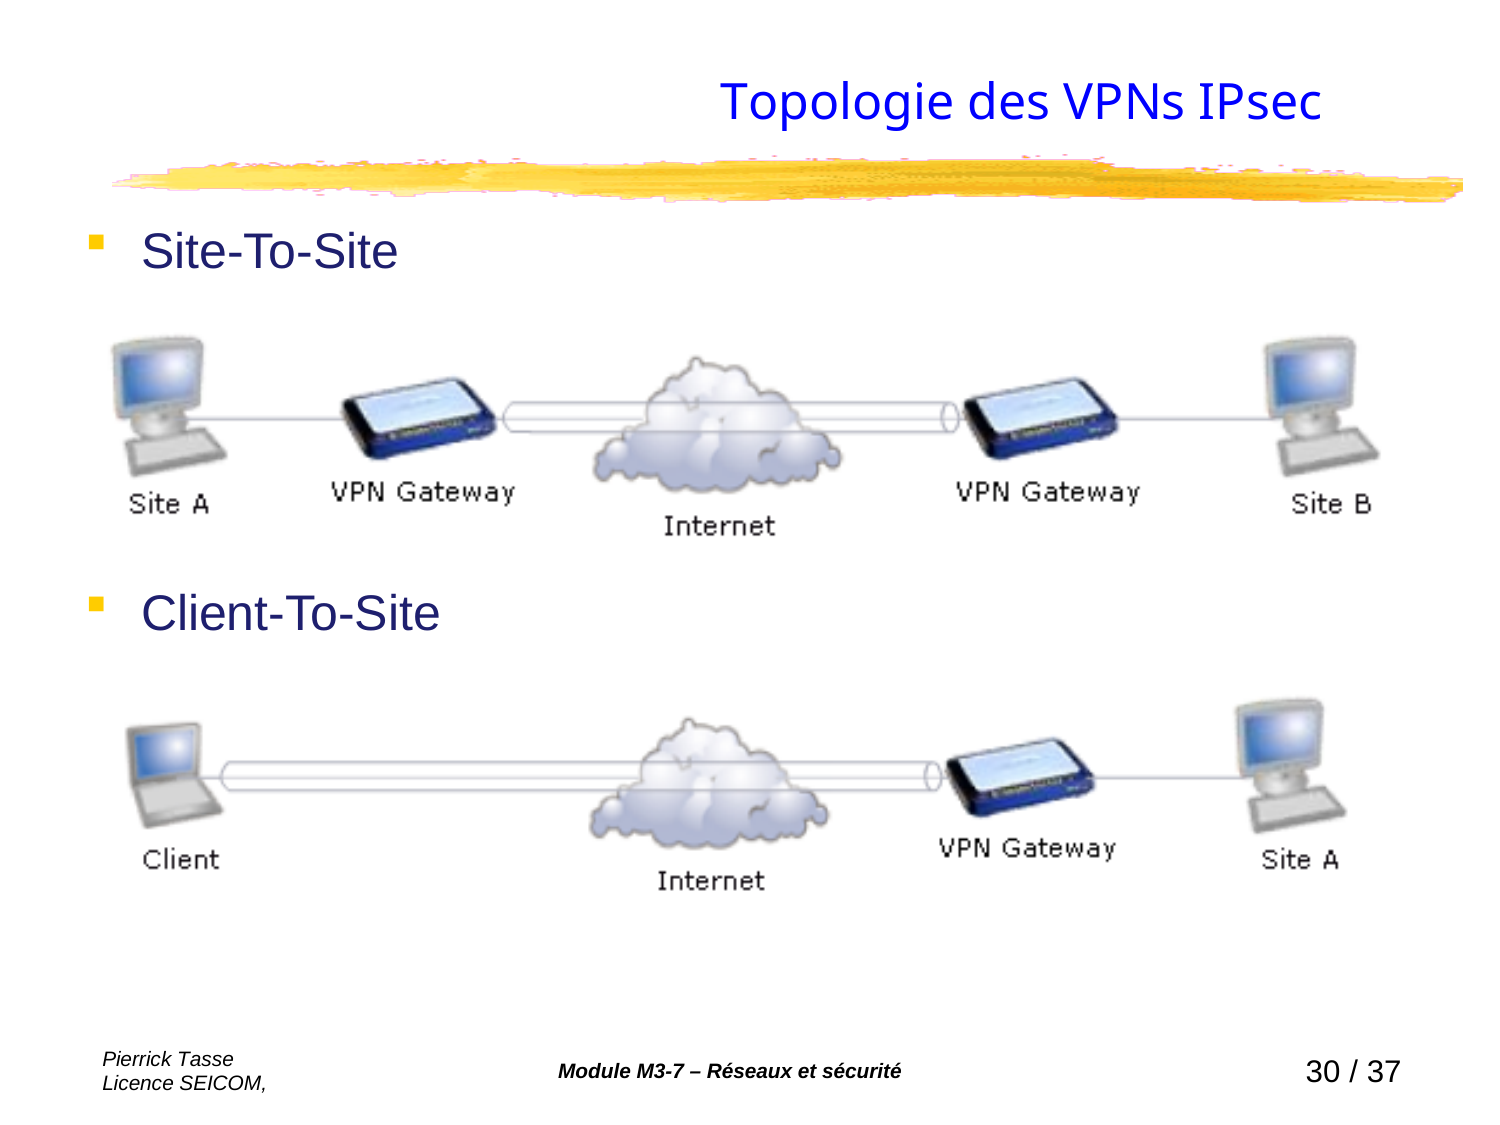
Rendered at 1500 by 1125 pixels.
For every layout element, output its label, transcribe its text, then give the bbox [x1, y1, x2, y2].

list Site-To-Site Client-To-Site [69, 210, 1412, 292]
picture [58, 292, 1437, 563]
list Site-To-Site Client-To-Site [69, 563, 1412, 1016]
title Topologie des VPNs IPsec [62, 37, 1338, 138]
picture [93, 679, 1376, 926]
picture [112, 149, 1463, 213]
